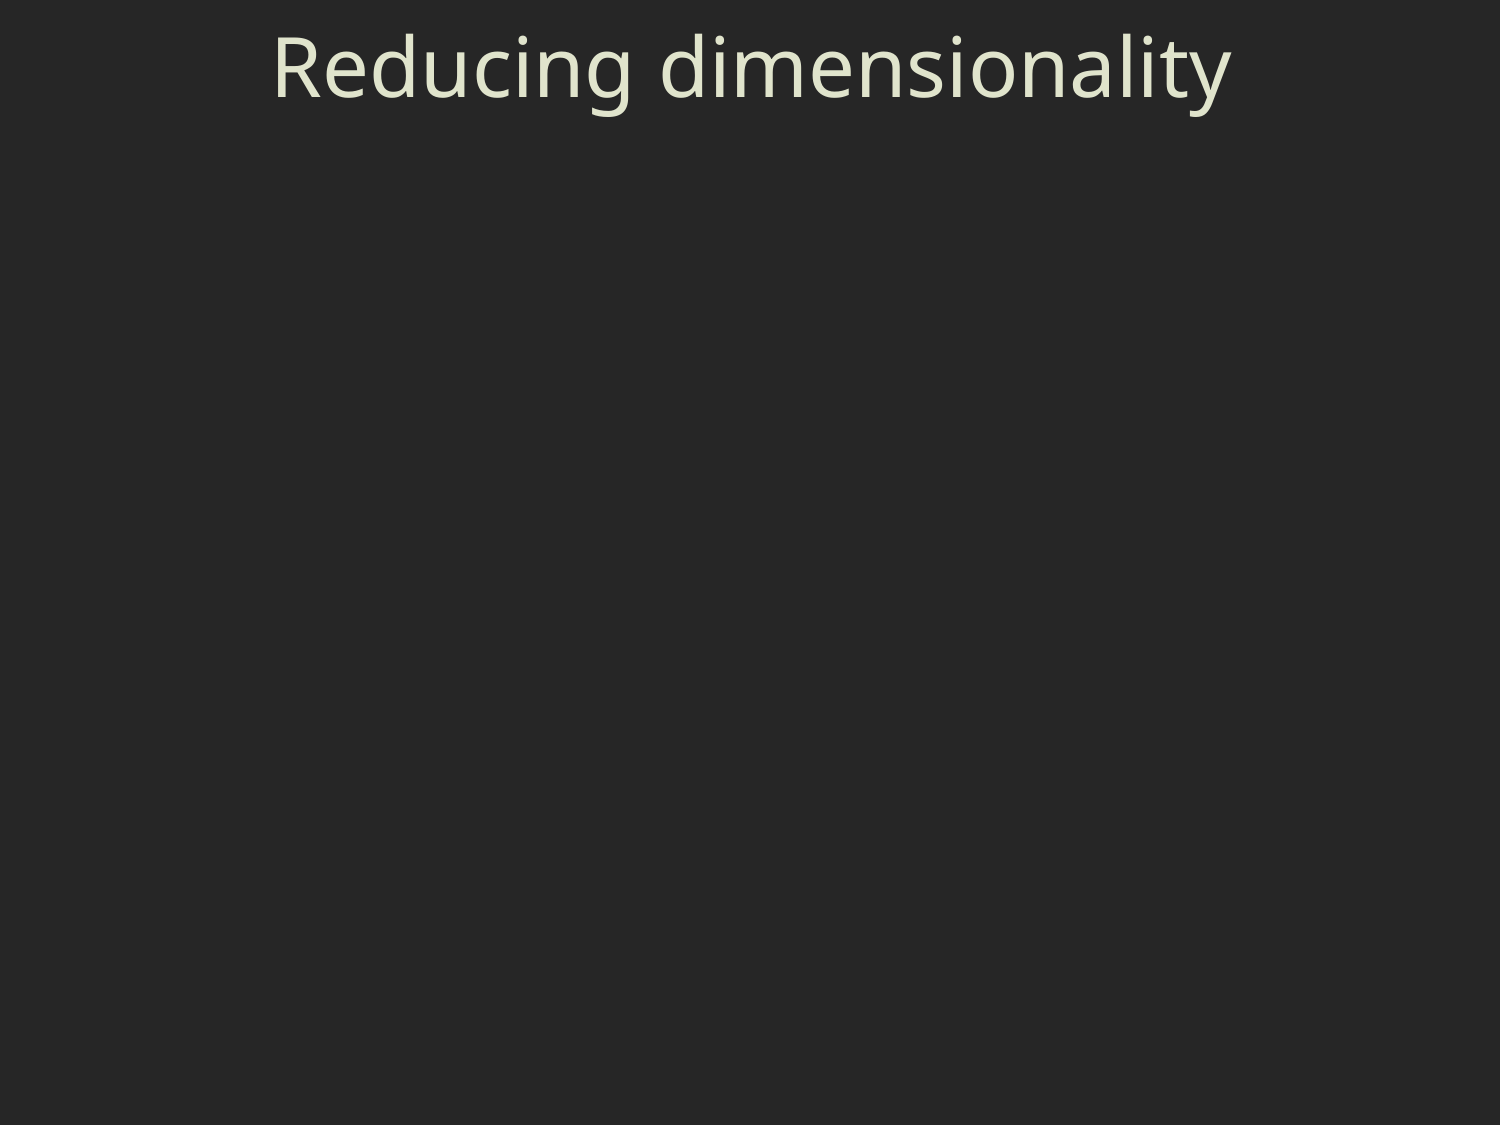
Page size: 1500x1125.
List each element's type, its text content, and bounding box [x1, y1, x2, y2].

text_box Reducing dimensionality [256, 6, 1248, 122]
